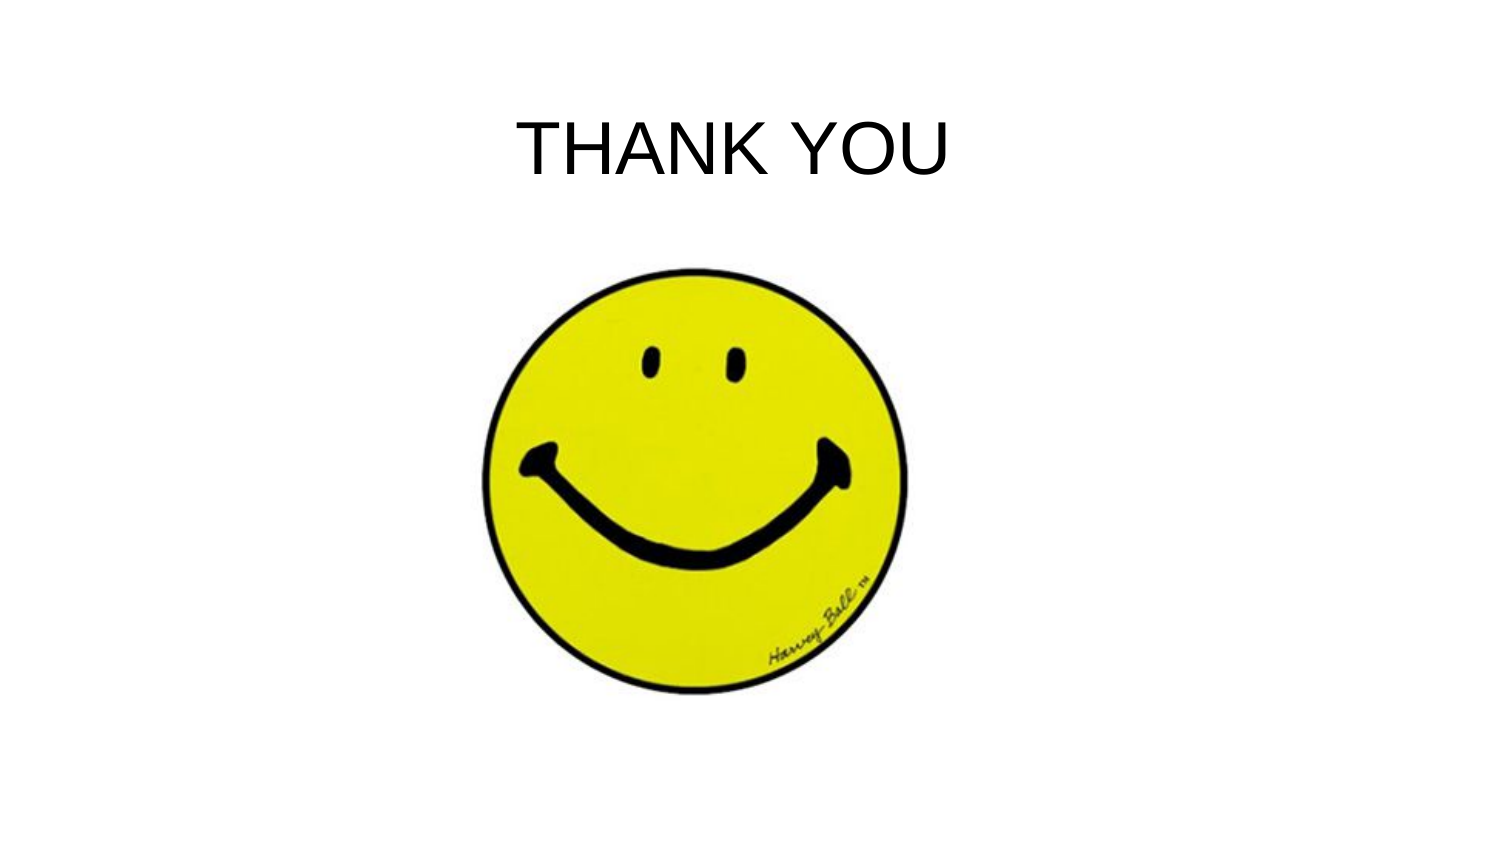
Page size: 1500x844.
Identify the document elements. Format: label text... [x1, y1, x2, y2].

title THANK YOU [35, 75, 1433, 214]
picture [212, 251, 1185, 714]
